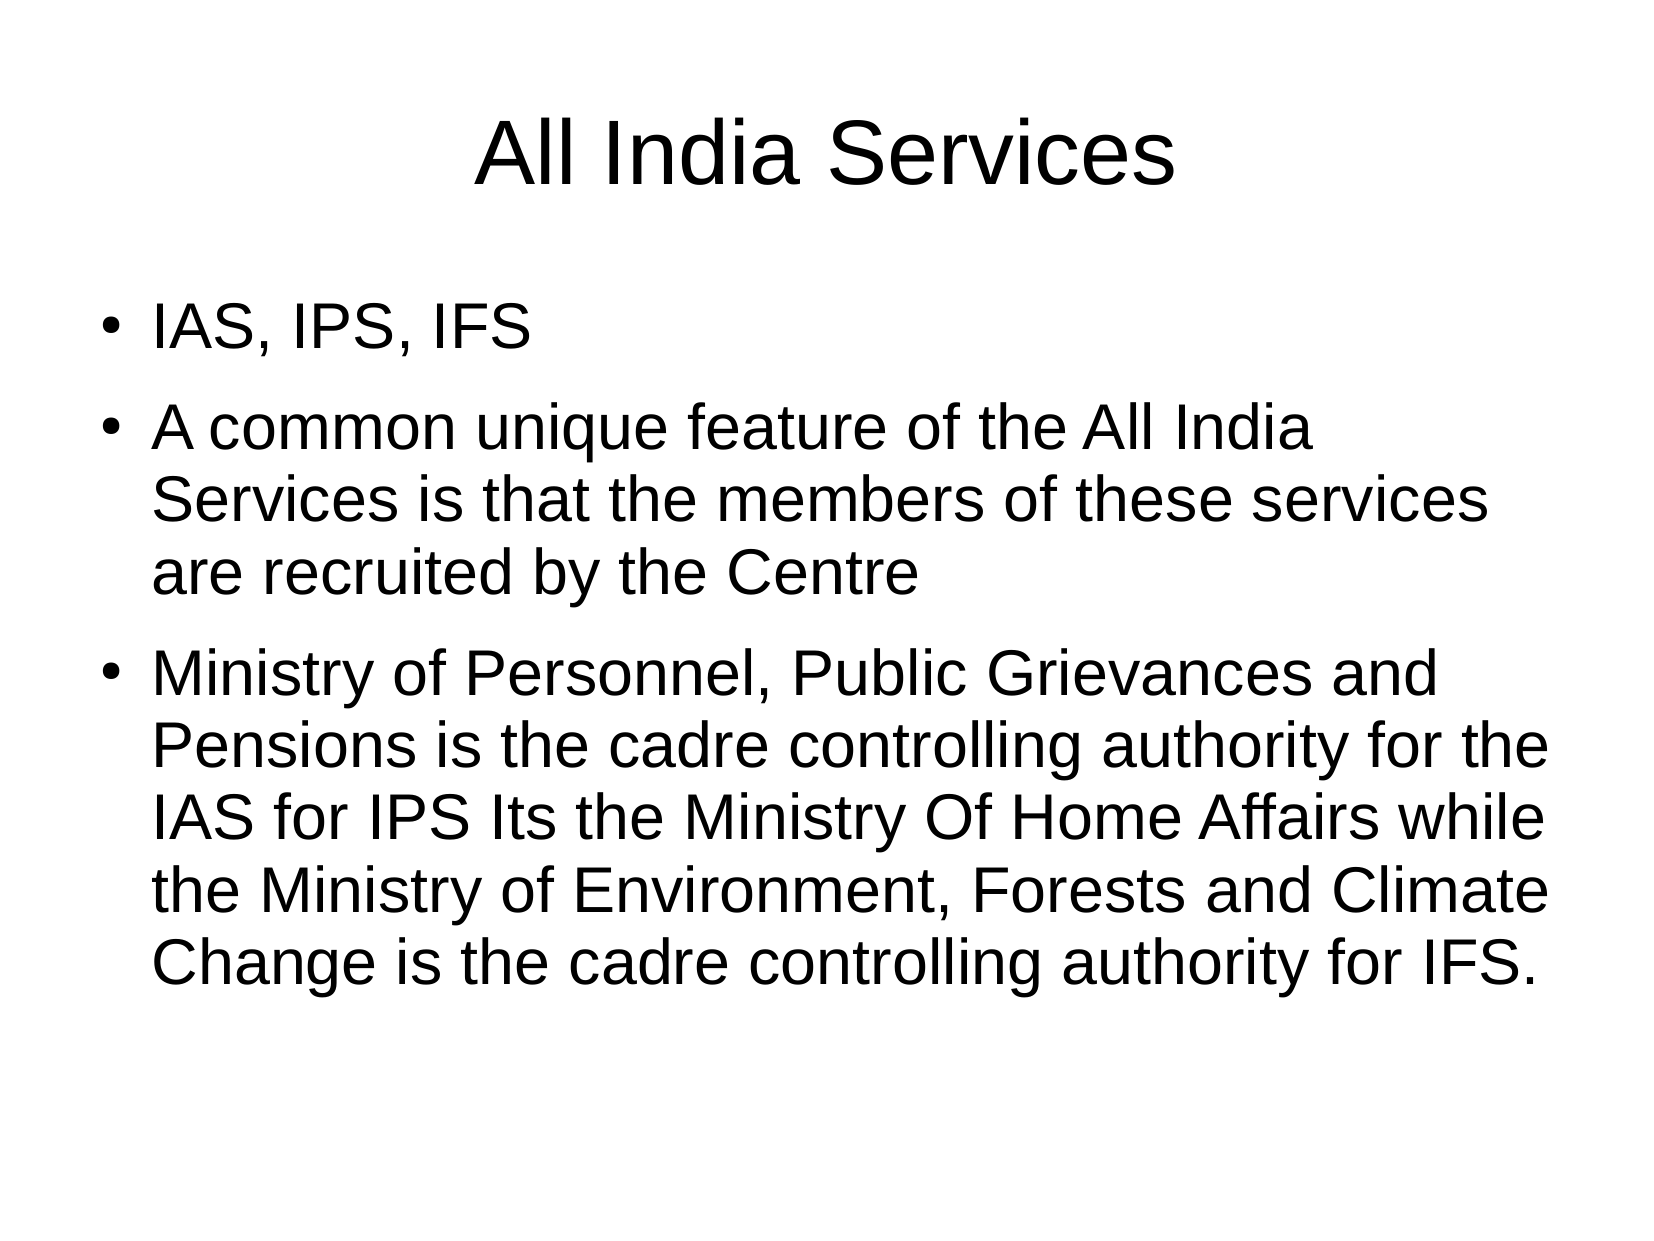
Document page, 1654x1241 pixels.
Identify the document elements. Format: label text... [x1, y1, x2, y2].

title All India Services [82, 49, 1571, 257]
list IAS, IPS, IFS A common unique feature of the All India Services is that the members of these services are recruited by the Centre Ministry of Personnel, Public Grievances and Pensions is the cadre controlling authority for the IAS for IPS Its the Ministry Of Home Affairs while the Ministry of Environment, Forests and Climate Change is the cadre controlling authority for IFS. [82, 290, 1571, 1010]
